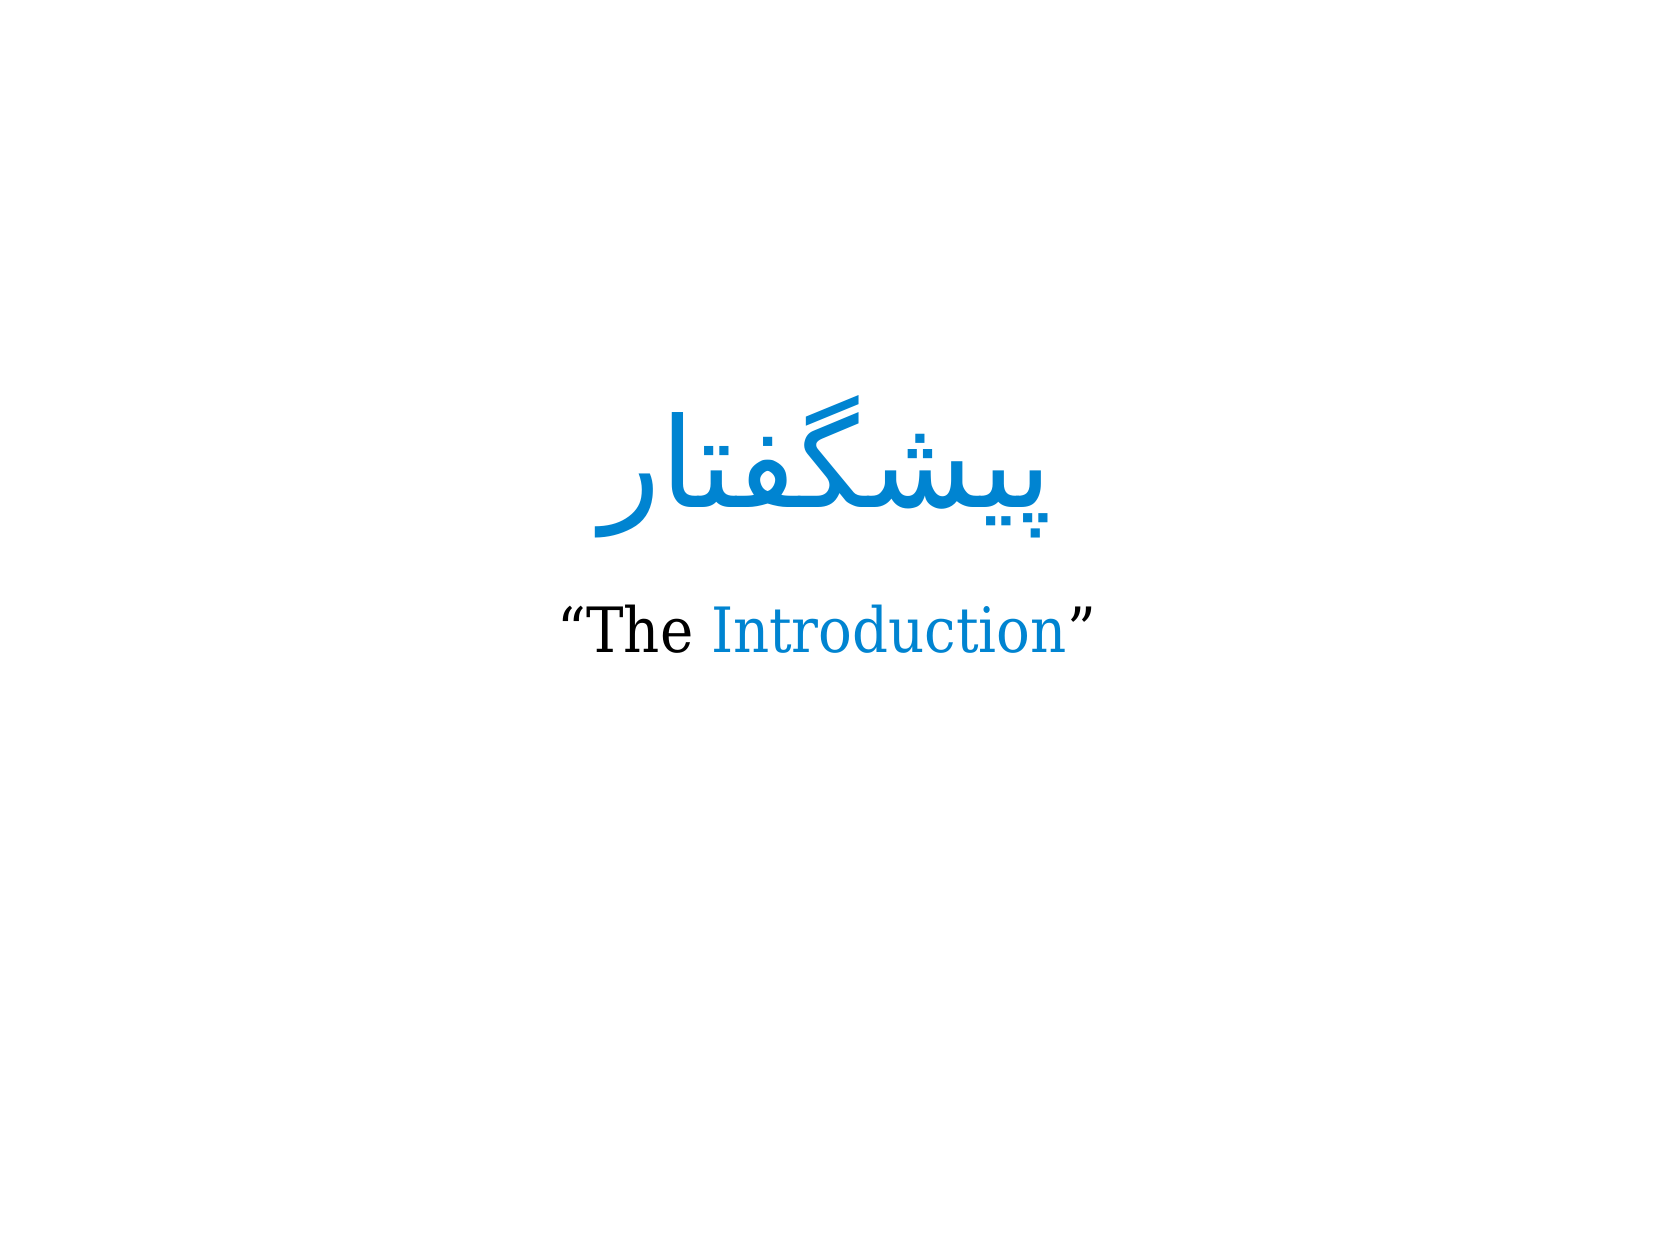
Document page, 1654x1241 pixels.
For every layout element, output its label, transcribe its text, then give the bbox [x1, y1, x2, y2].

text_box پیشگفتار “The Introduction” [82, 49, 1571, 1010]
